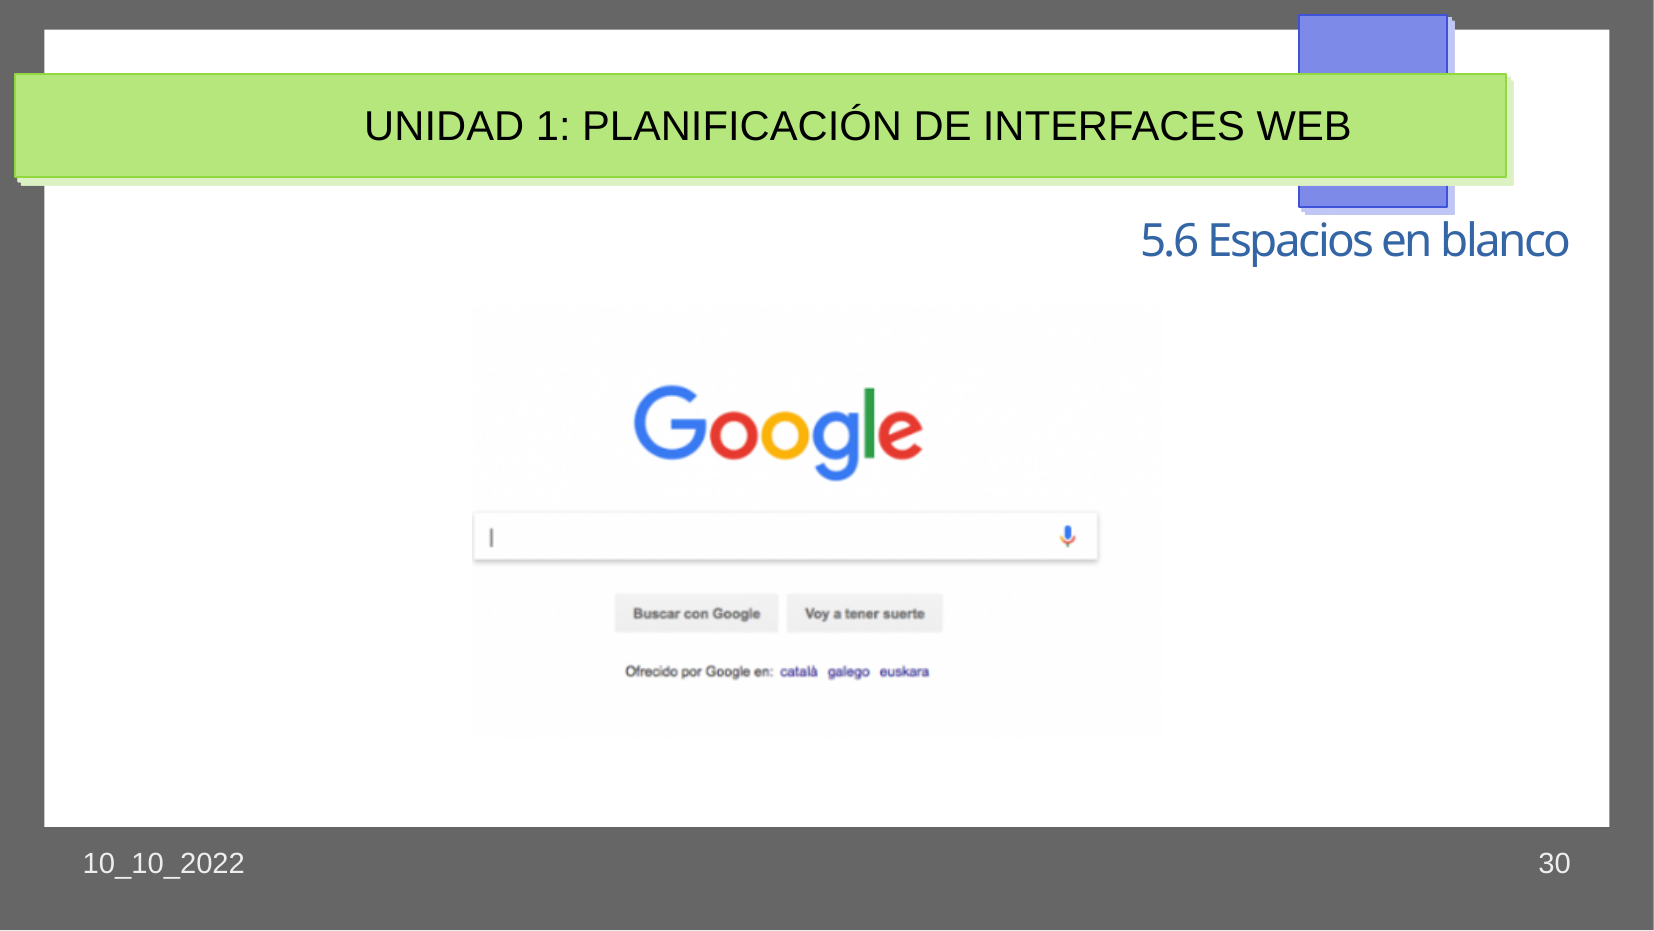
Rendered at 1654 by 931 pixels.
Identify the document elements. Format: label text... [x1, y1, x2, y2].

picture [472, 306, 1164, 739]
subtitle [88, 206, 1123, 739]
title UNIDAD 1: PLANIFICACIÓN DE INTERFACES WEB [29, 73, 1447, 178]
text_box 5.6 Espacios en blanco [96, 206, 1572, 842]
